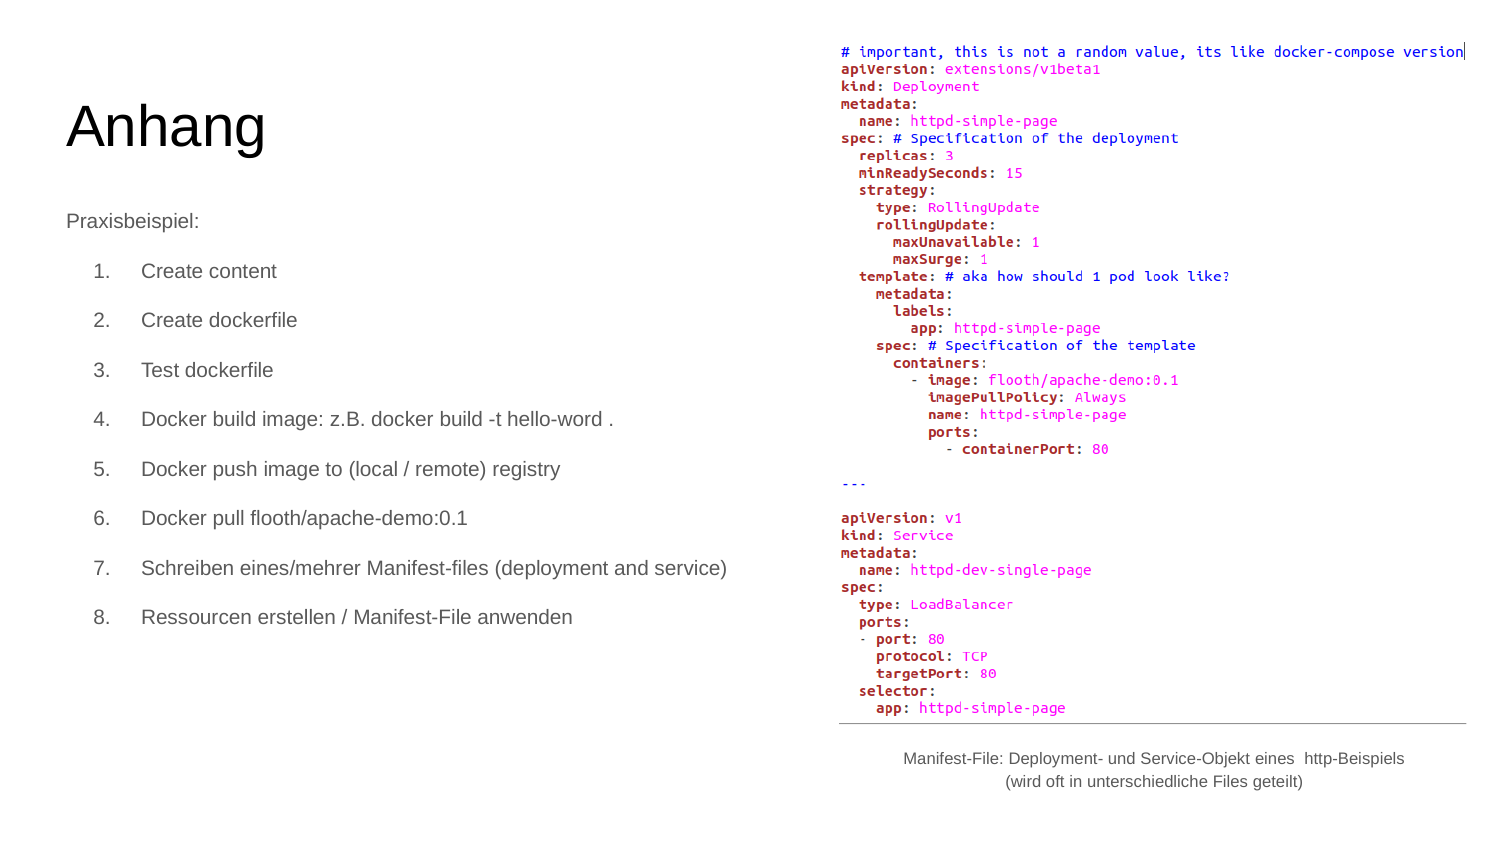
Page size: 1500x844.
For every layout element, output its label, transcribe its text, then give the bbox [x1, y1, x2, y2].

list Manifest-File: Deployment- und Service-Objekt eines http-Beispiels (wird oft in unterschiedliche Files geteilt) [882, 729, 1428, 807]
picture [839, 42, 1470, 723]
title Anhang [51, 72, 839, 167]
list Praxisbeispiel: Create content Create dockerfile Test dockerfile Docker build image: z.B. docker build -t hello-word . Docker push image to (local / remote) registry Docker pull flooth/apache-demo:0.1 Schreiben eines/mehrer Manifest-files (deployment and service) Ressourcen erstellen / Manifest-File anwenden [51, 189, 799, 750]
